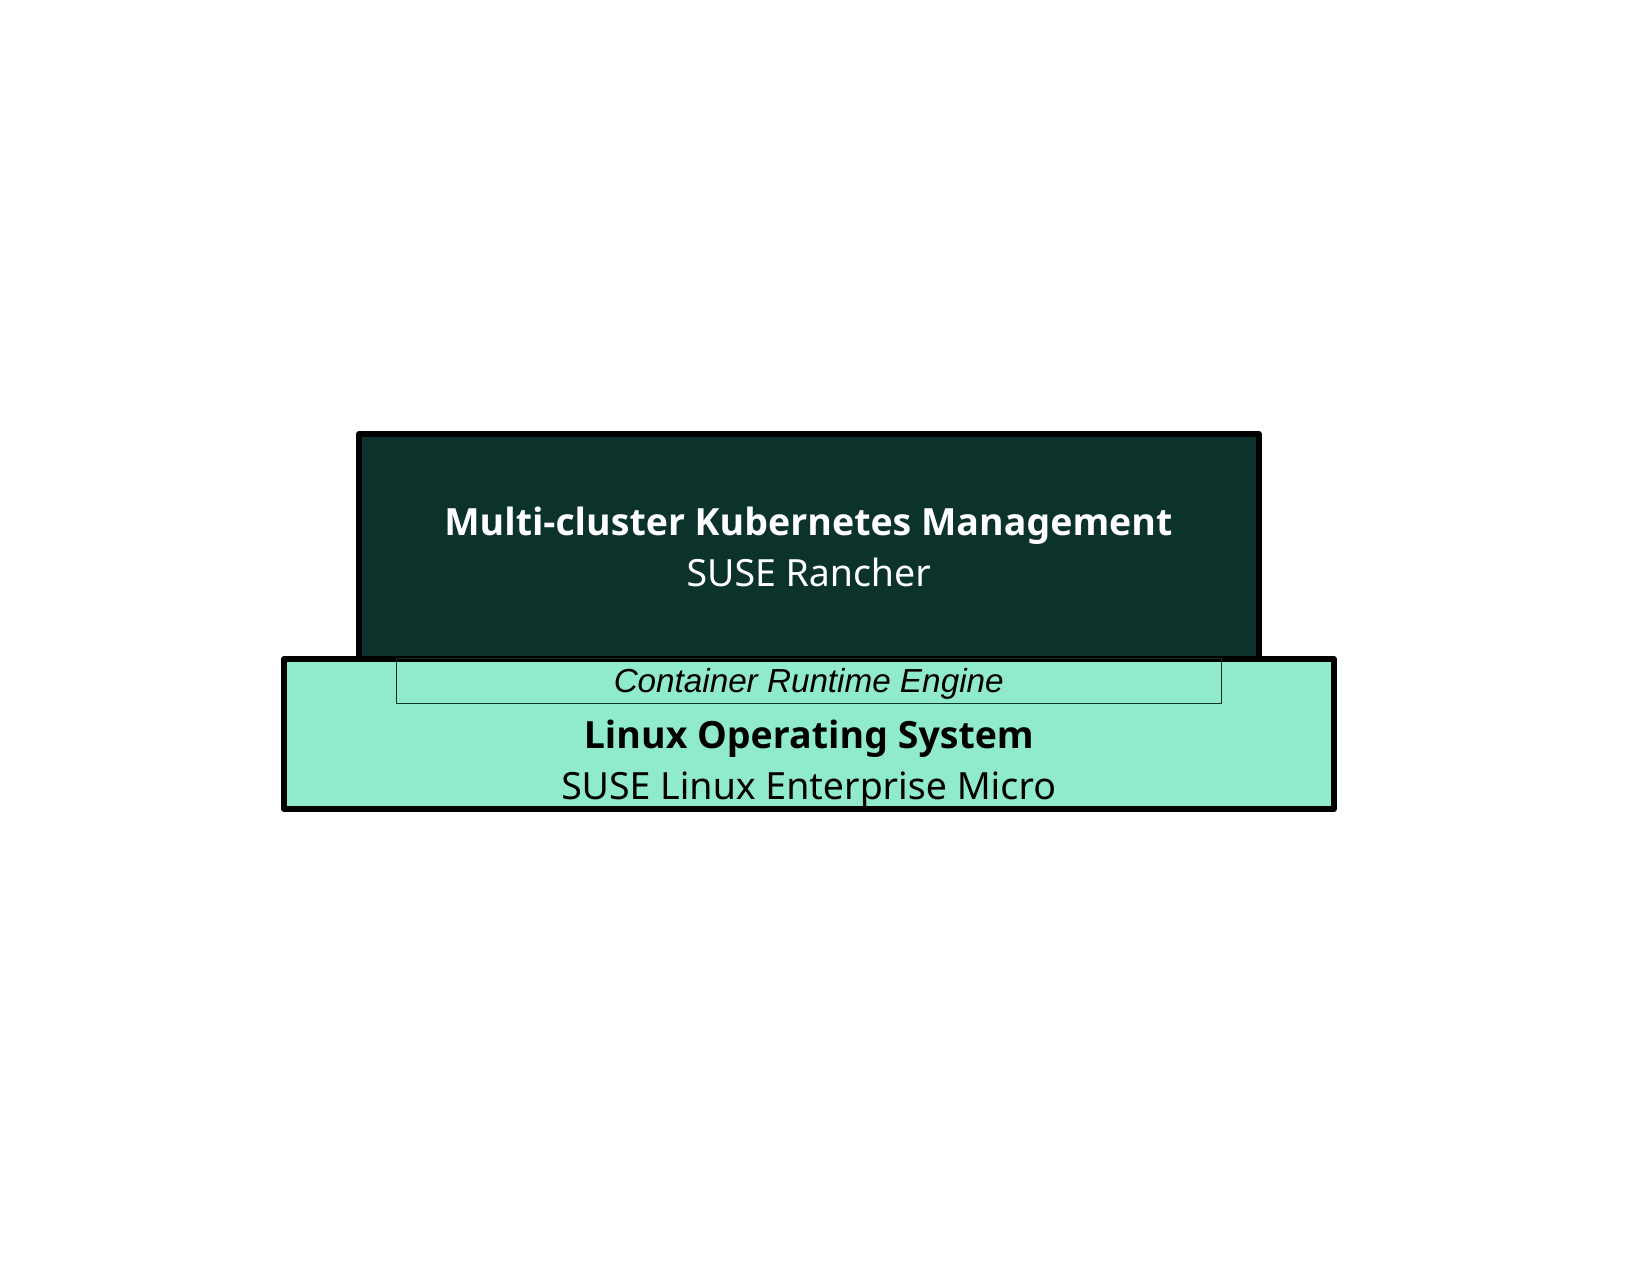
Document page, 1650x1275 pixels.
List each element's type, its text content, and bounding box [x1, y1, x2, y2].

text_box Linux Operating System SUSE Linux Enterprise Micro [283, 658, 1334, 809]
text_box Container Runtime Engine [396, 658, 1222, 704]
text_box Multi-cluster Kubernetes Management SUSE Rancher [358, 433, 1259, 659]
